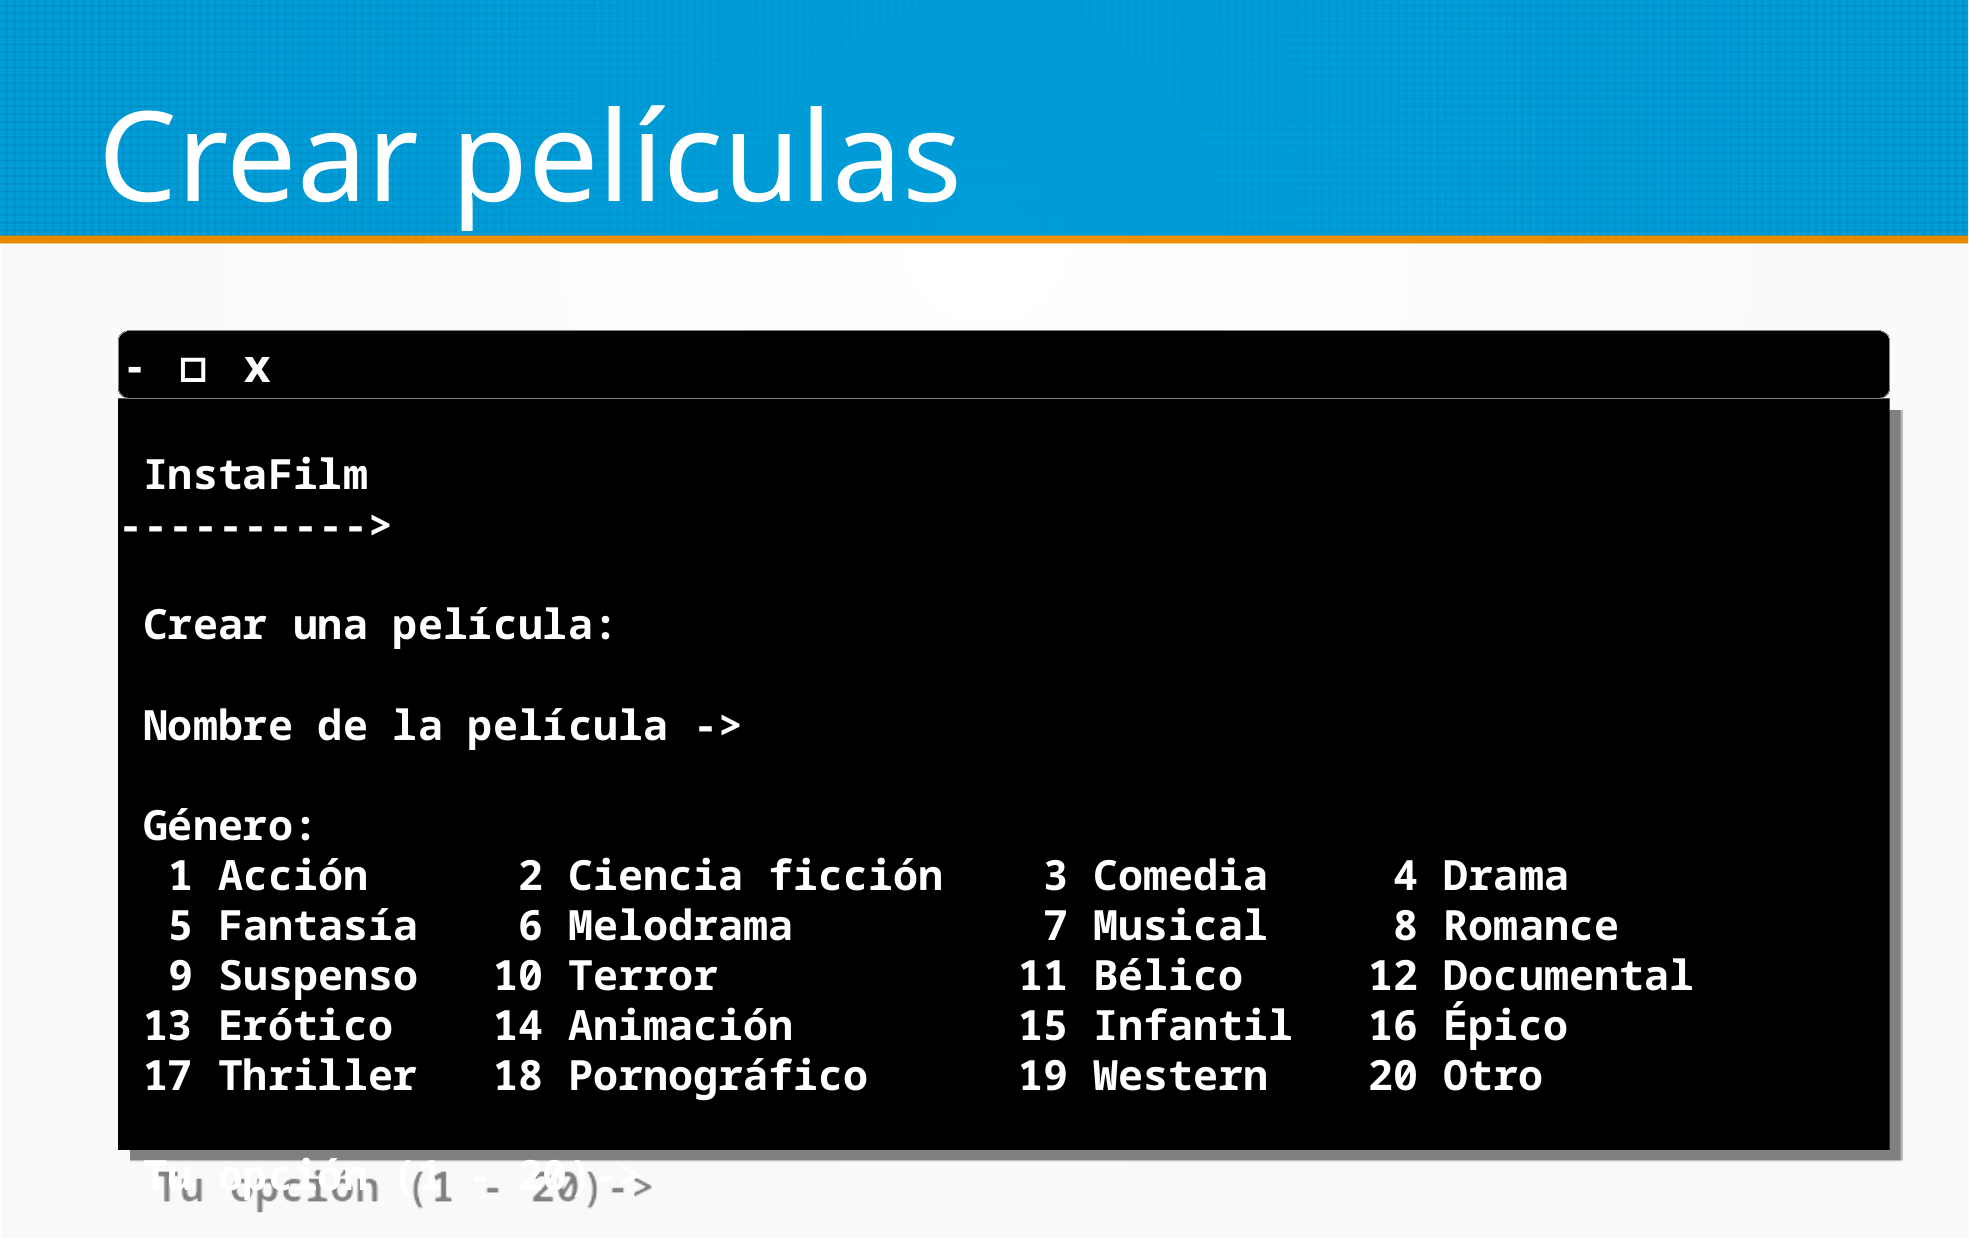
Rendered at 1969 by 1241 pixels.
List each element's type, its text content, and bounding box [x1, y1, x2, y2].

text_box - □ x [118, 330, 1890, 399]
title Crear películas [98, 19, 1870, 227]
text_box InstaFilm ----------> Crear una película: Nombre de la película -> Género: 1 Acción 2 Ciencia ficción 3 Comedia 4 Drama 5 Fantasía 6 Melodrama 7 Musical 8 Romance 9 Suspenso 10 Terror 11 Bélico 12 Documental 13 Erótico 14 Animación 15 Infantil 16 Épico 17 Thriller 18 Pornográfico 19 Western 20 Otro Tu opción (1 - 20)-> Descripción de la película -> [118, 398, 1890, 1150]
